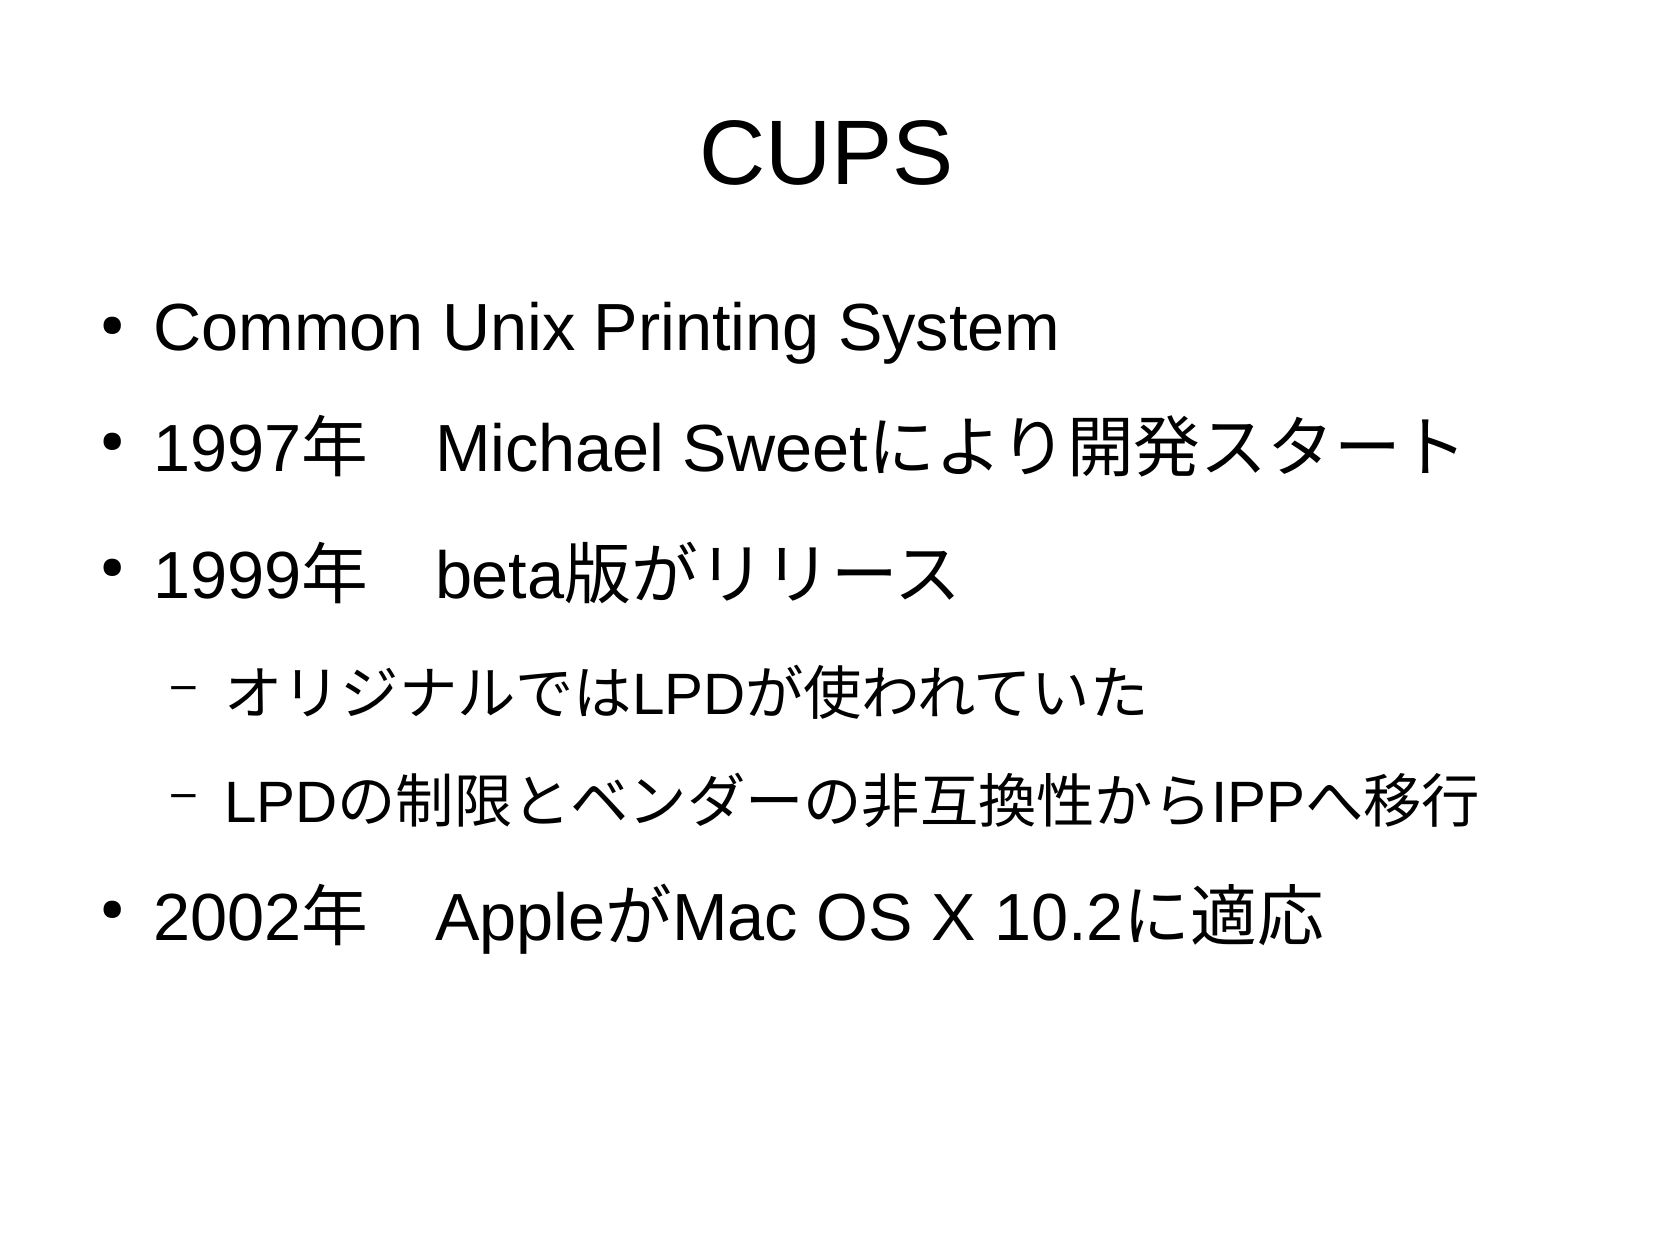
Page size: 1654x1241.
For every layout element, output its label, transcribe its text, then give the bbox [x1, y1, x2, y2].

title CUPS [82, 49, 1571, 257]
list Common Unix Printing System 1997年 Michael Sweetにより開発スタート 1999年 beta版がリリース オリジナルではLPDが使われていた LPDの制限とベンダーの非互換性からIPPへ移行 2002年 AppleがMac OS X 10.2に適応 [82, 290, 1571, 1010]
